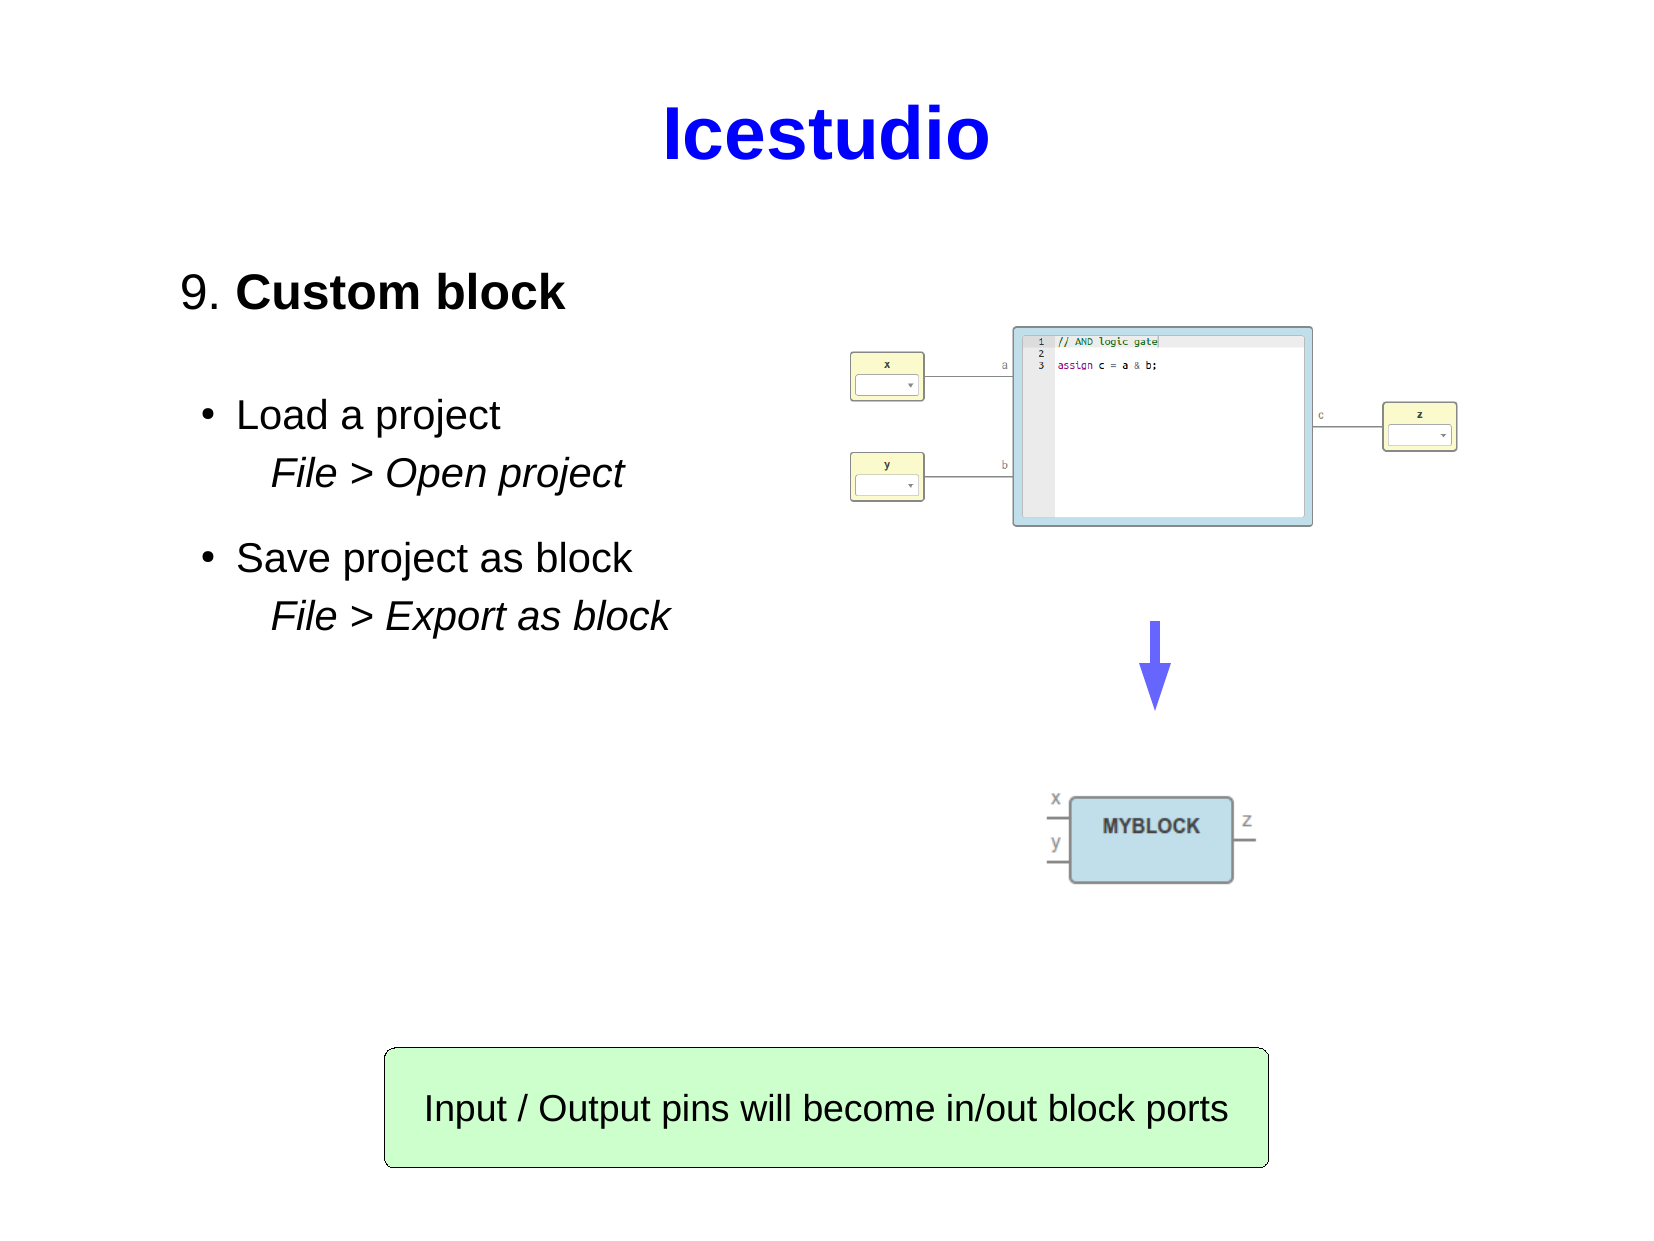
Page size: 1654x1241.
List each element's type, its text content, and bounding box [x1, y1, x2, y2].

text_box Load a project File > Open project Save project as block File > Export as block [185, 384, 1486, 1192]
picture [1005, 735, 1291, 930]
title Icestudio [82, 30, 1571, 238]
text_box 9. Custom block [165, 239, 665, 345]
picture [796, 270, 1501, 586]
text_box Input / Output pins will become in/out block ports [384, 1047, 1269, 1168]
